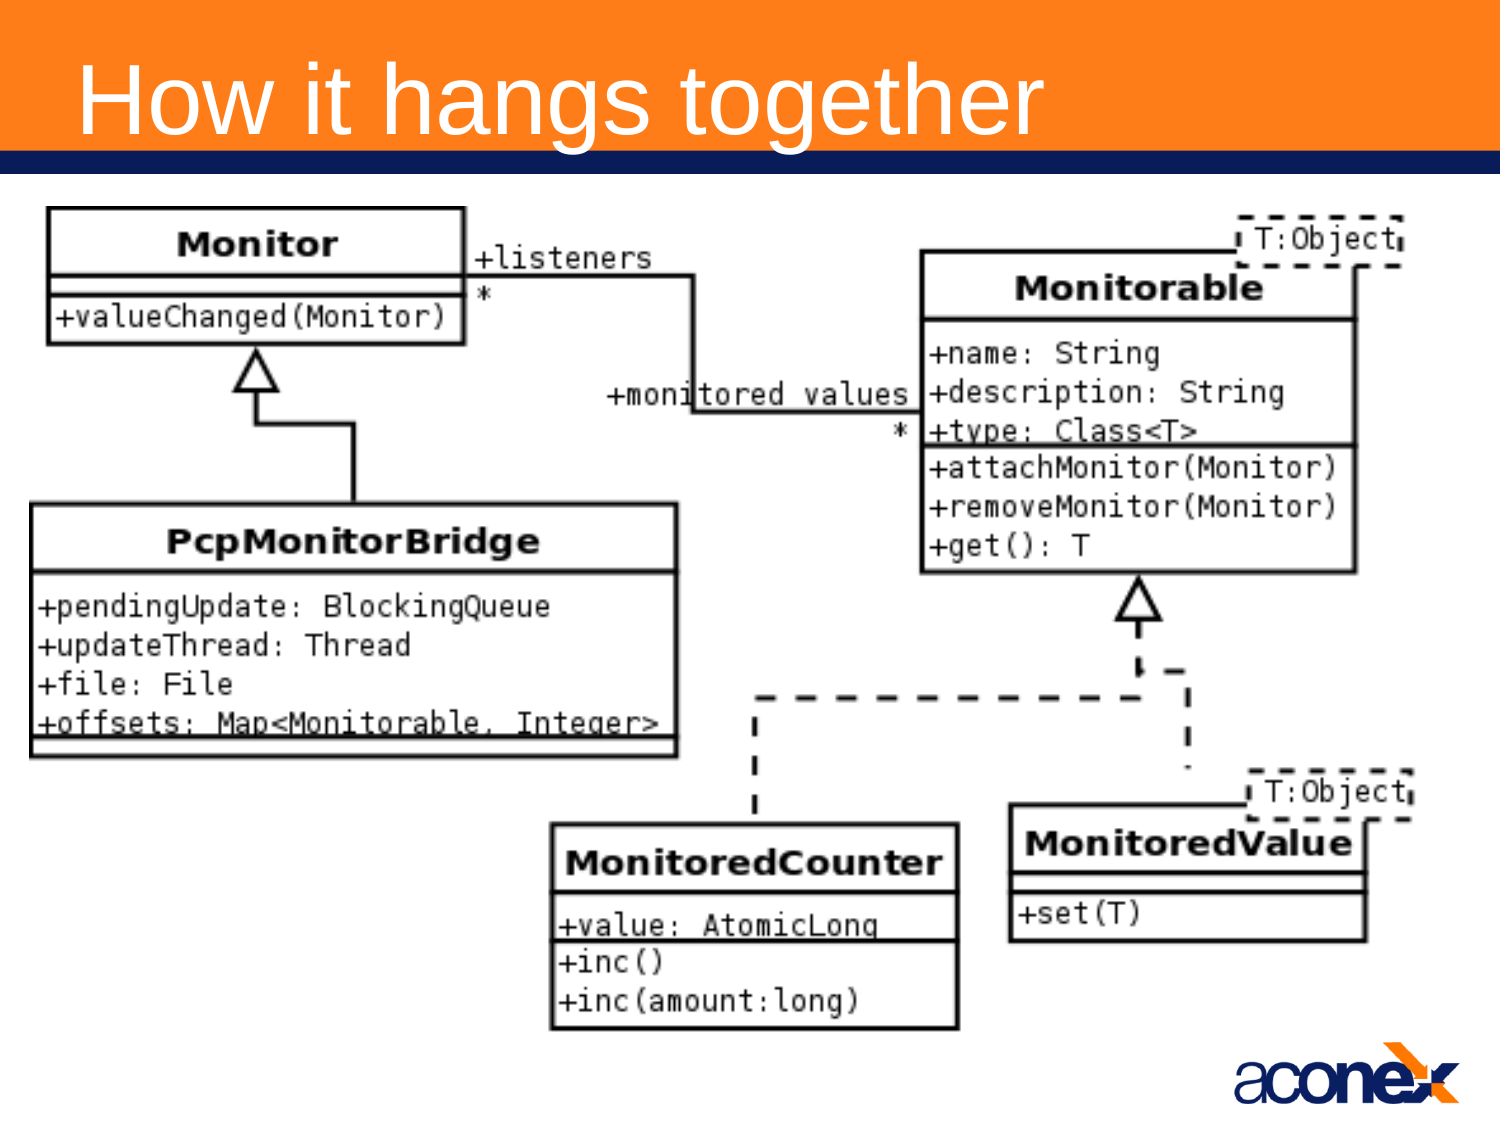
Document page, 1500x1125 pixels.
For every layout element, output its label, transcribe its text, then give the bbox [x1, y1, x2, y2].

picture [29, 206, 1418, 1034]
picture [1234, 1042, 1460, 1104]
title How it hangs together [75, 23, 1426, 176]
